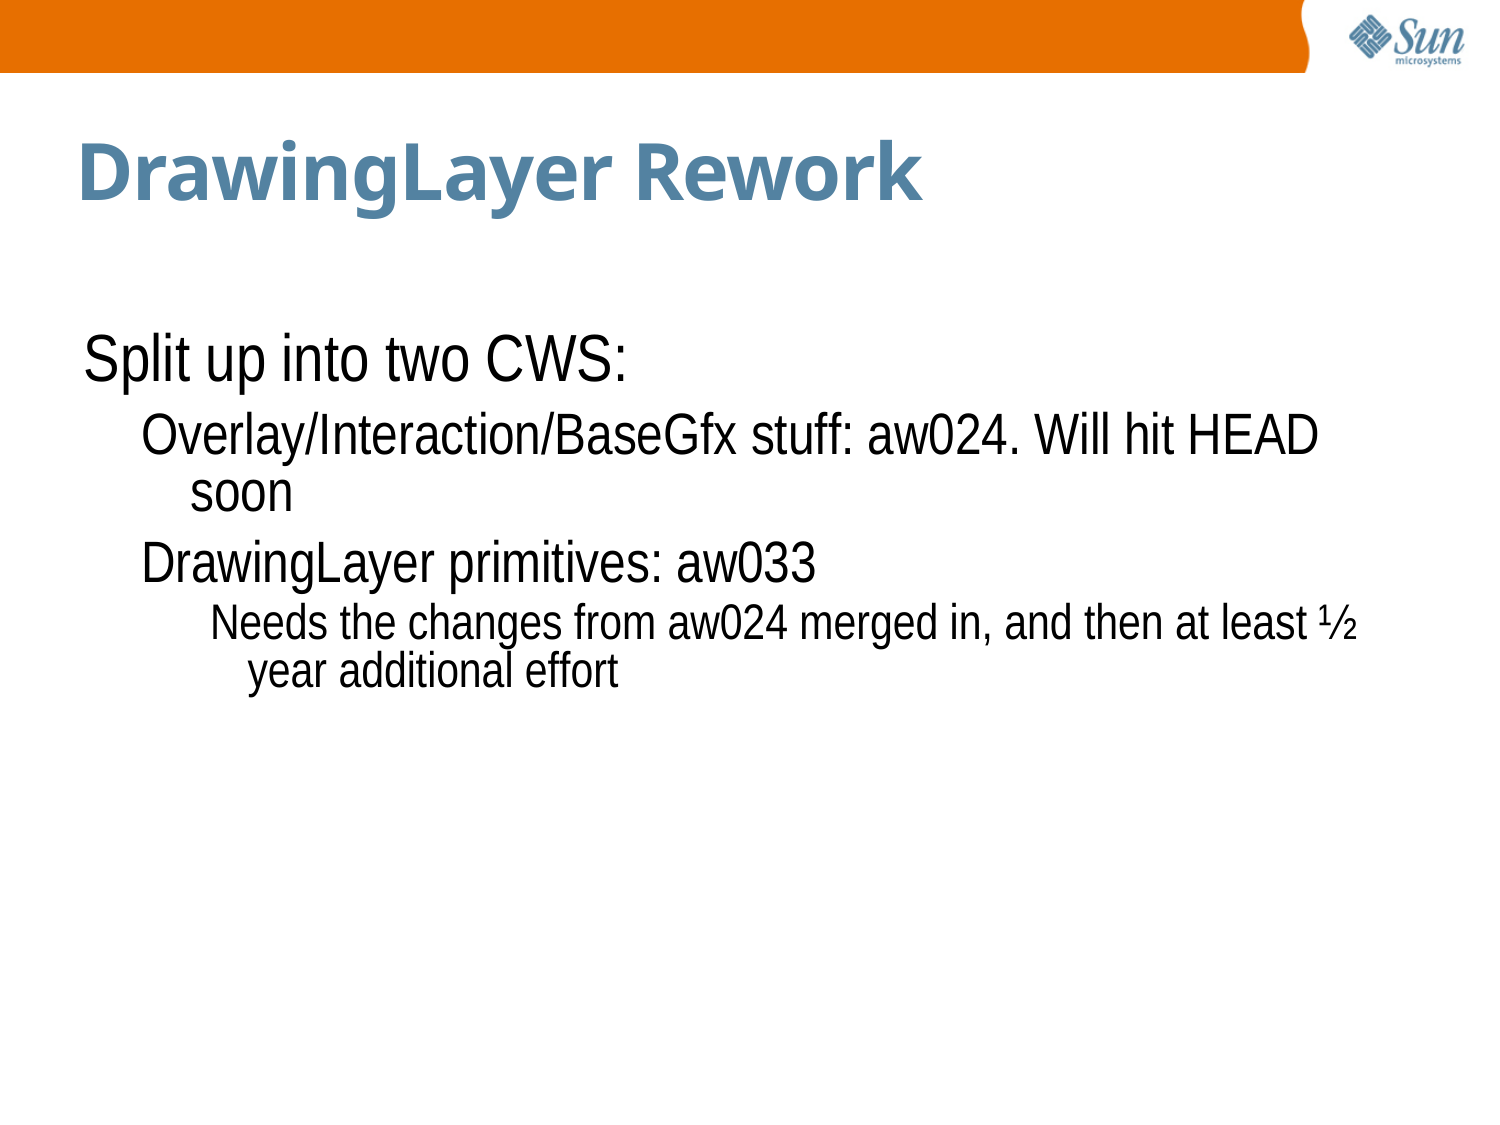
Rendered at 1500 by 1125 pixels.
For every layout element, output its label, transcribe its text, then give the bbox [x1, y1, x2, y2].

picture [0, 0, 1500, 73]
list Split up into two CWS: Overlay/Interaction/BaseGfx stuff: aw024. Will hit HEAD soon DrawingLayer primitives: aw033 Needs the changes from aw024 merged in, and then at least ½ year additional effort [64, 328, 1401, 1028]
title DrawingLayer Rework [75, 123, 1437, 232]
